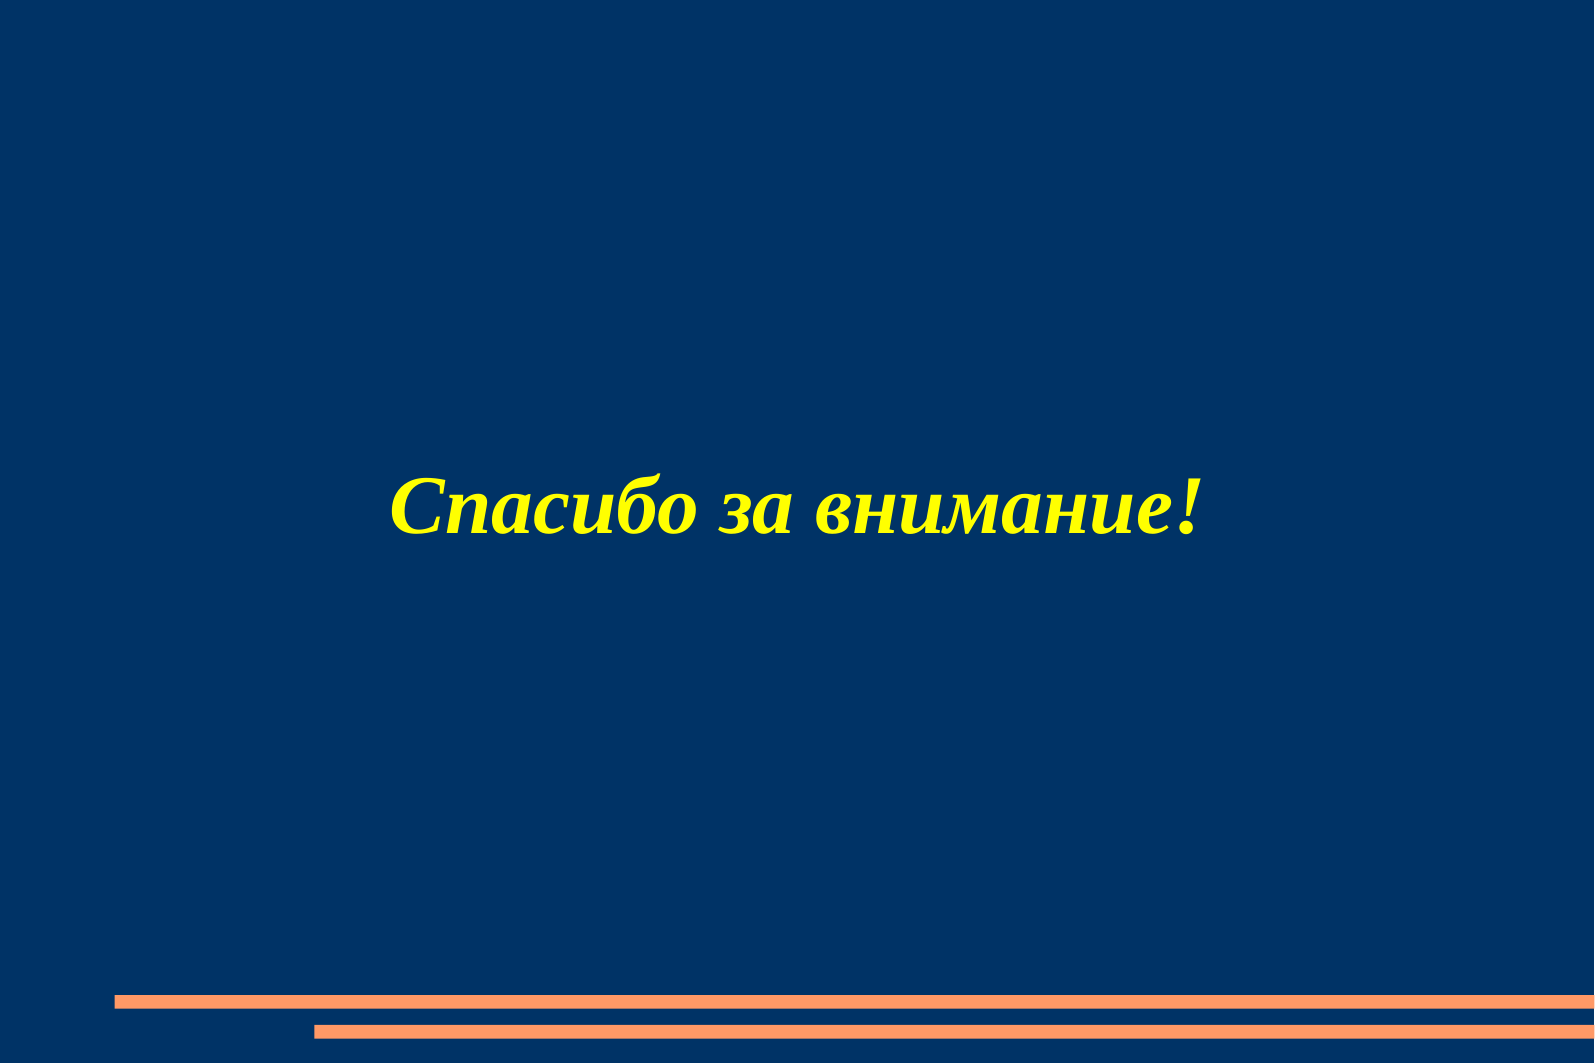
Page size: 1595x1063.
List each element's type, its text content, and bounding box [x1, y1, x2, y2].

subtitle Спасибо за внимание! [117, 39, 1479, 971]
